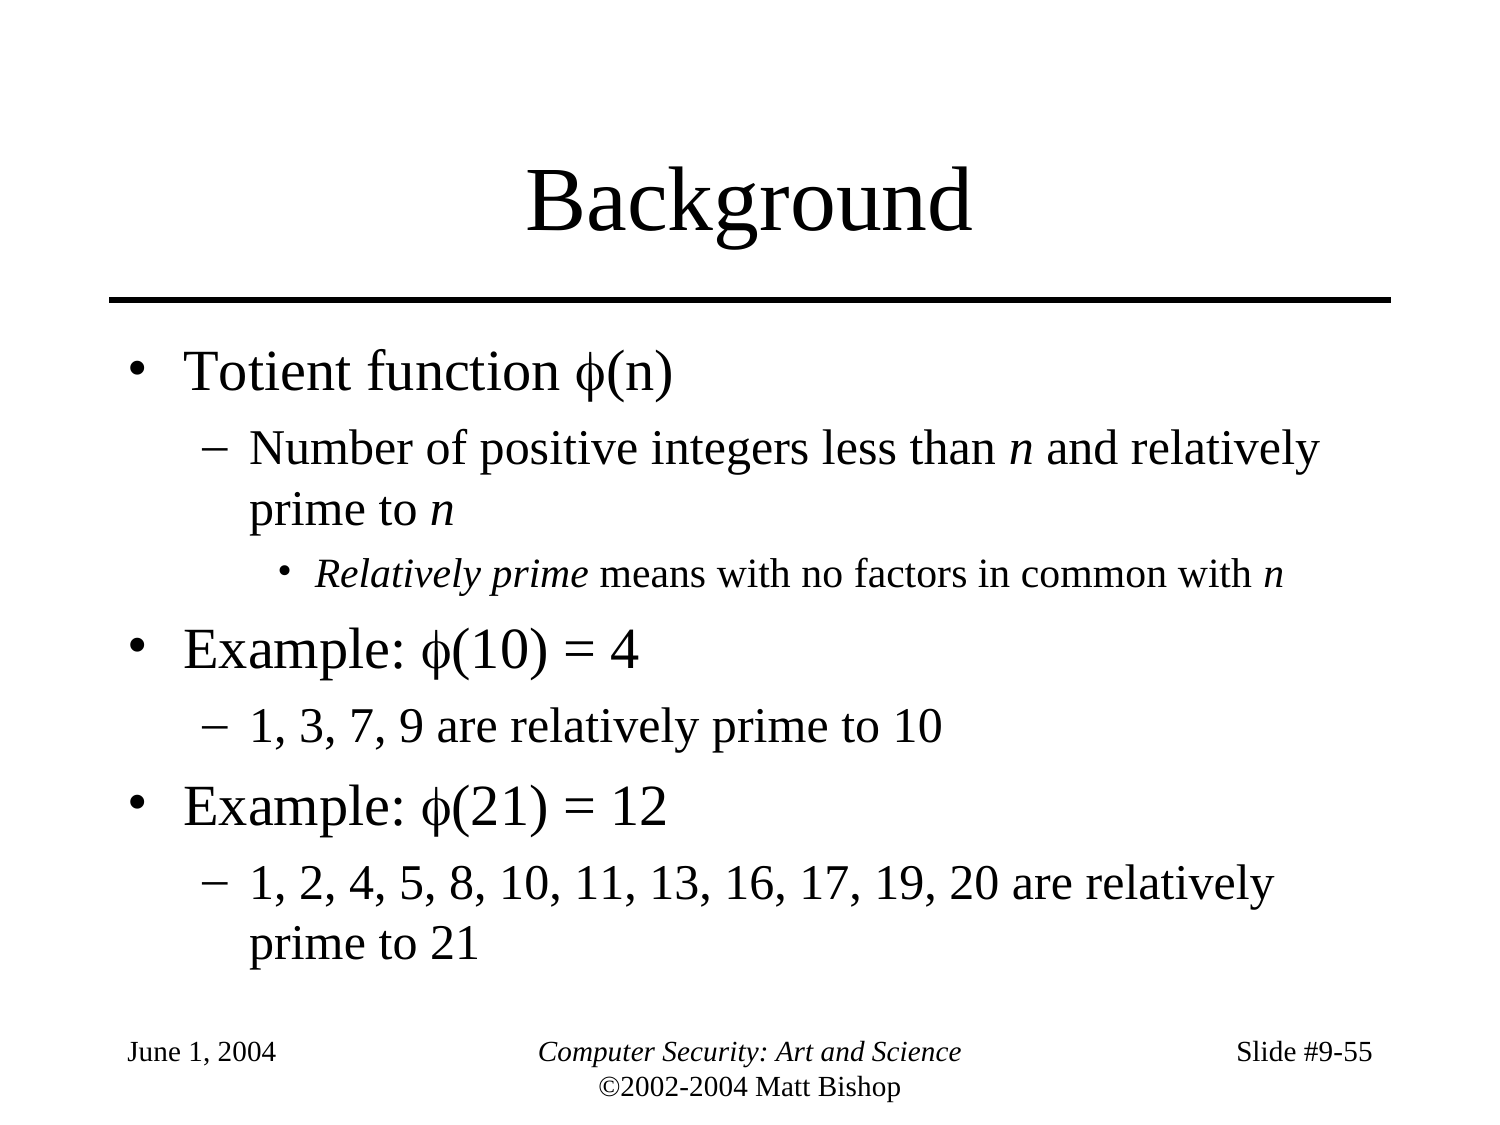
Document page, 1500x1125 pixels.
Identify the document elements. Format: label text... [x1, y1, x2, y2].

title Background [112, 99, 1388, 288]
list Totient function (n) Number of positive integers less than n and relatively prime to n Relatively prime means with no factors in common with n Example: (10) = 4 1, 3, 7, 9 are relatively prime to 10 Example: (21) = 12 1, 2, 4, 5, 8, 10, 11, 13, 16, 17, 19, 20 are relatively prime to 21 [112, 324, 1388, 1000]
